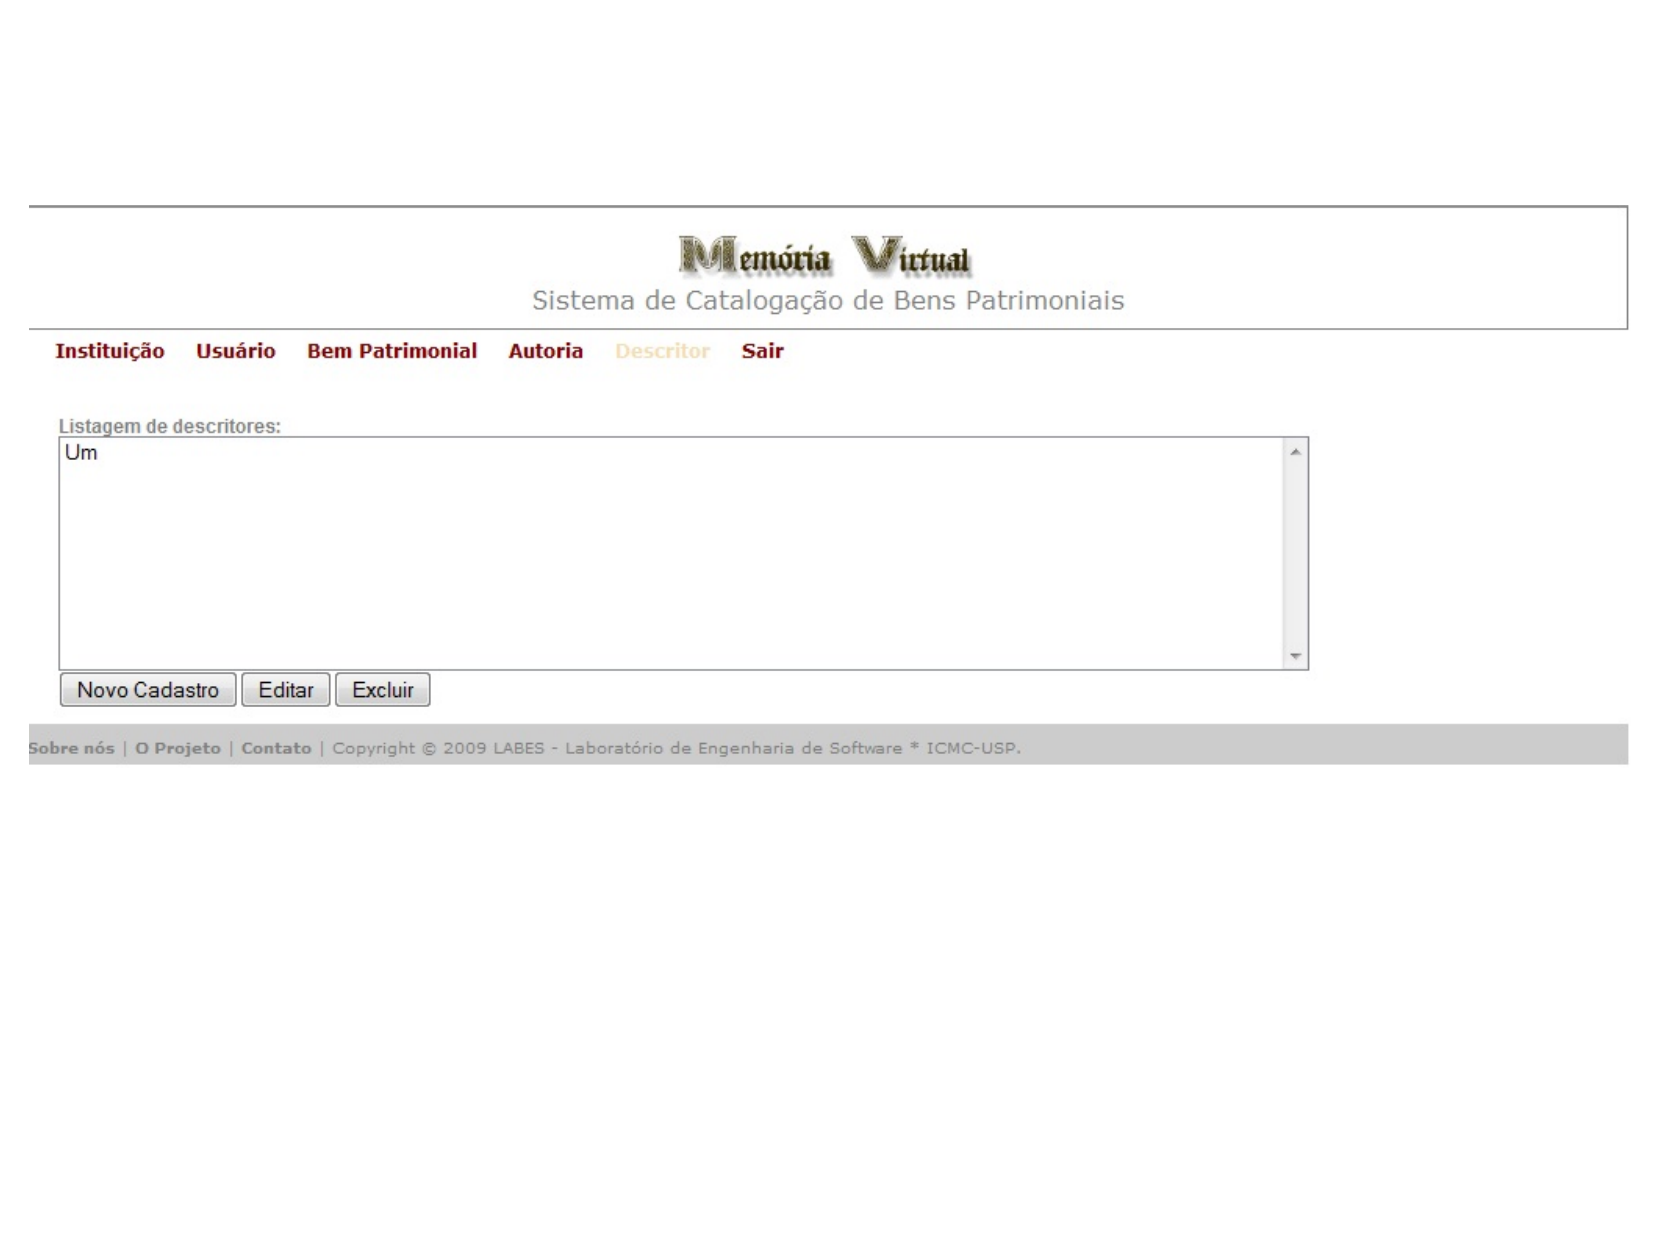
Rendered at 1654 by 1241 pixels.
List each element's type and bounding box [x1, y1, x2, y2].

picture [29, 205, 1638, 768]
